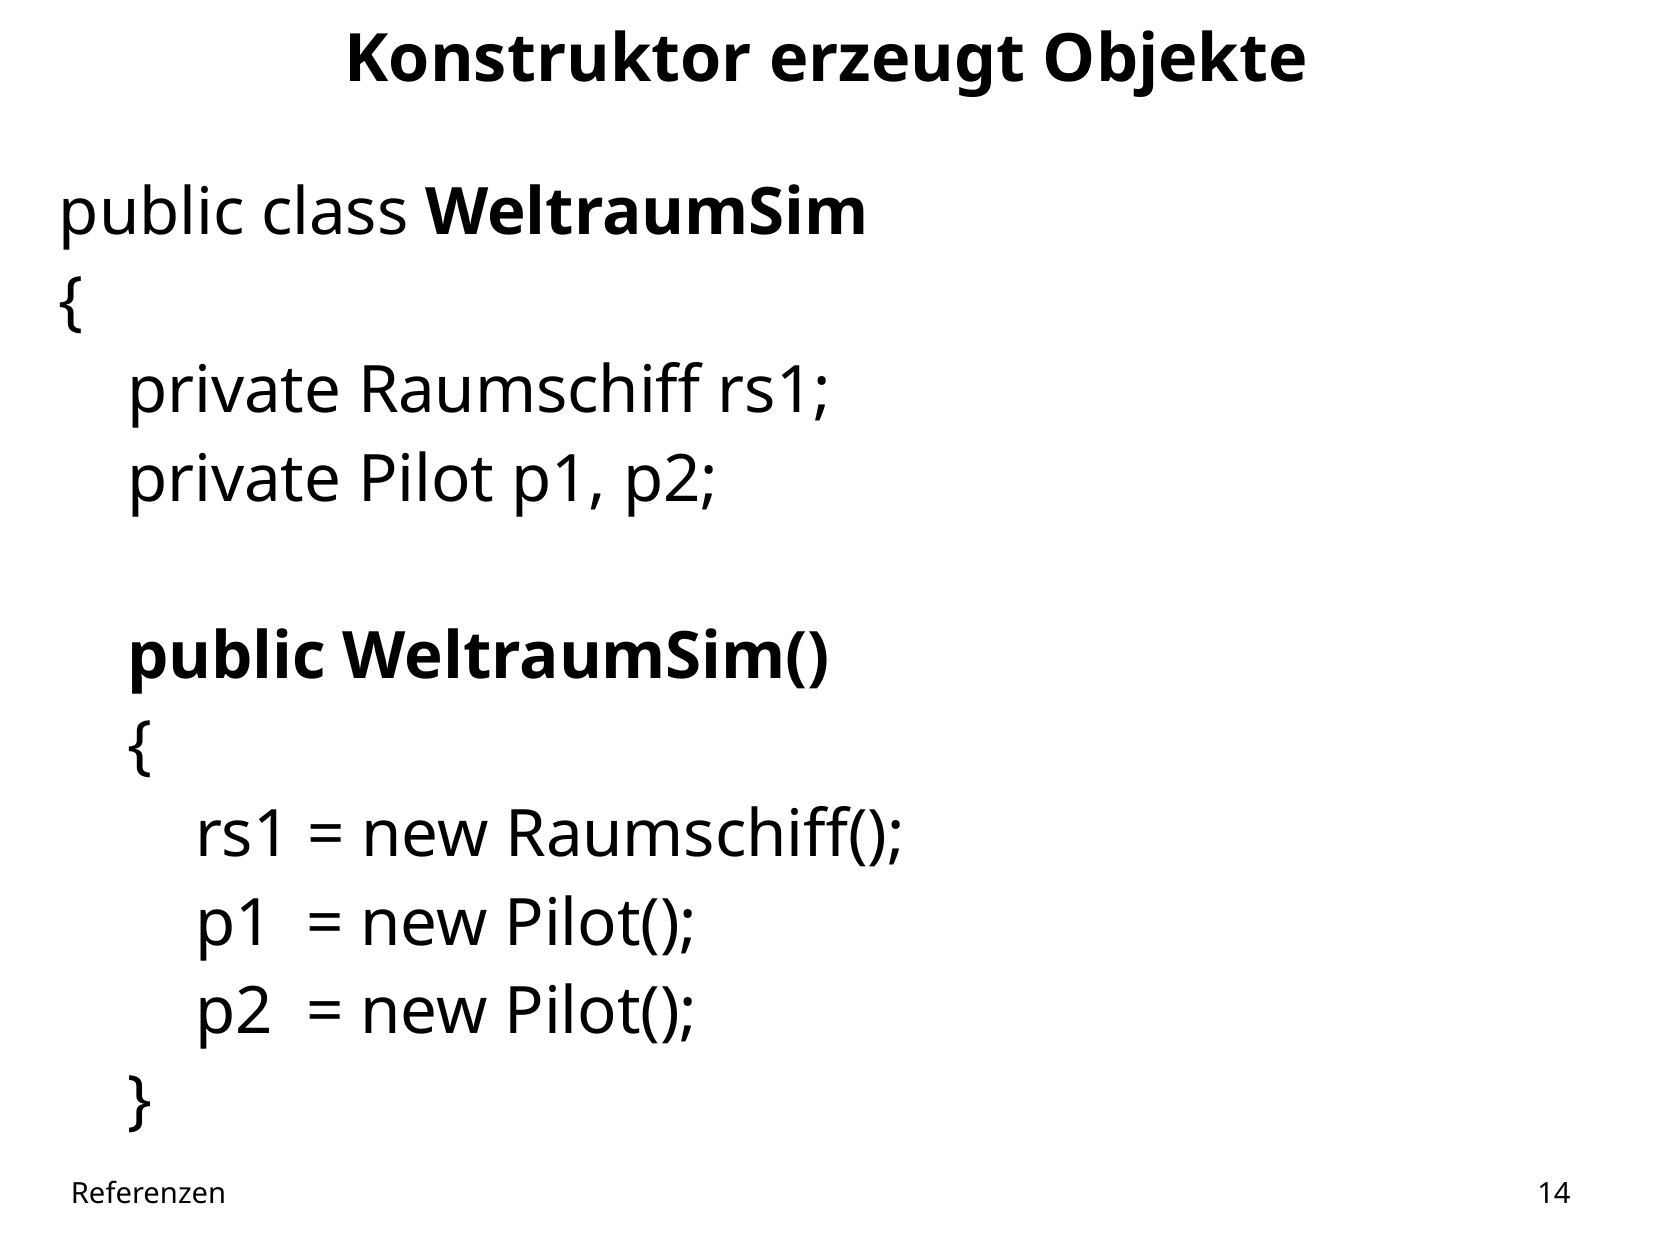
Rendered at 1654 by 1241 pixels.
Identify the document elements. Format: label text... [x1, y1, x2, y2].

list public class WeltraumSim { private Raumschiff rs1; private Pilot p1, p2; public WeltraumSim() { rs1 = new Raumschiff(); p1 = new Pilot(); p2 = new Pilot(); } [59, 165, 1630, 1146]
title Konstruktor erzeugt Objekte [0, 5, 1654, 107]
